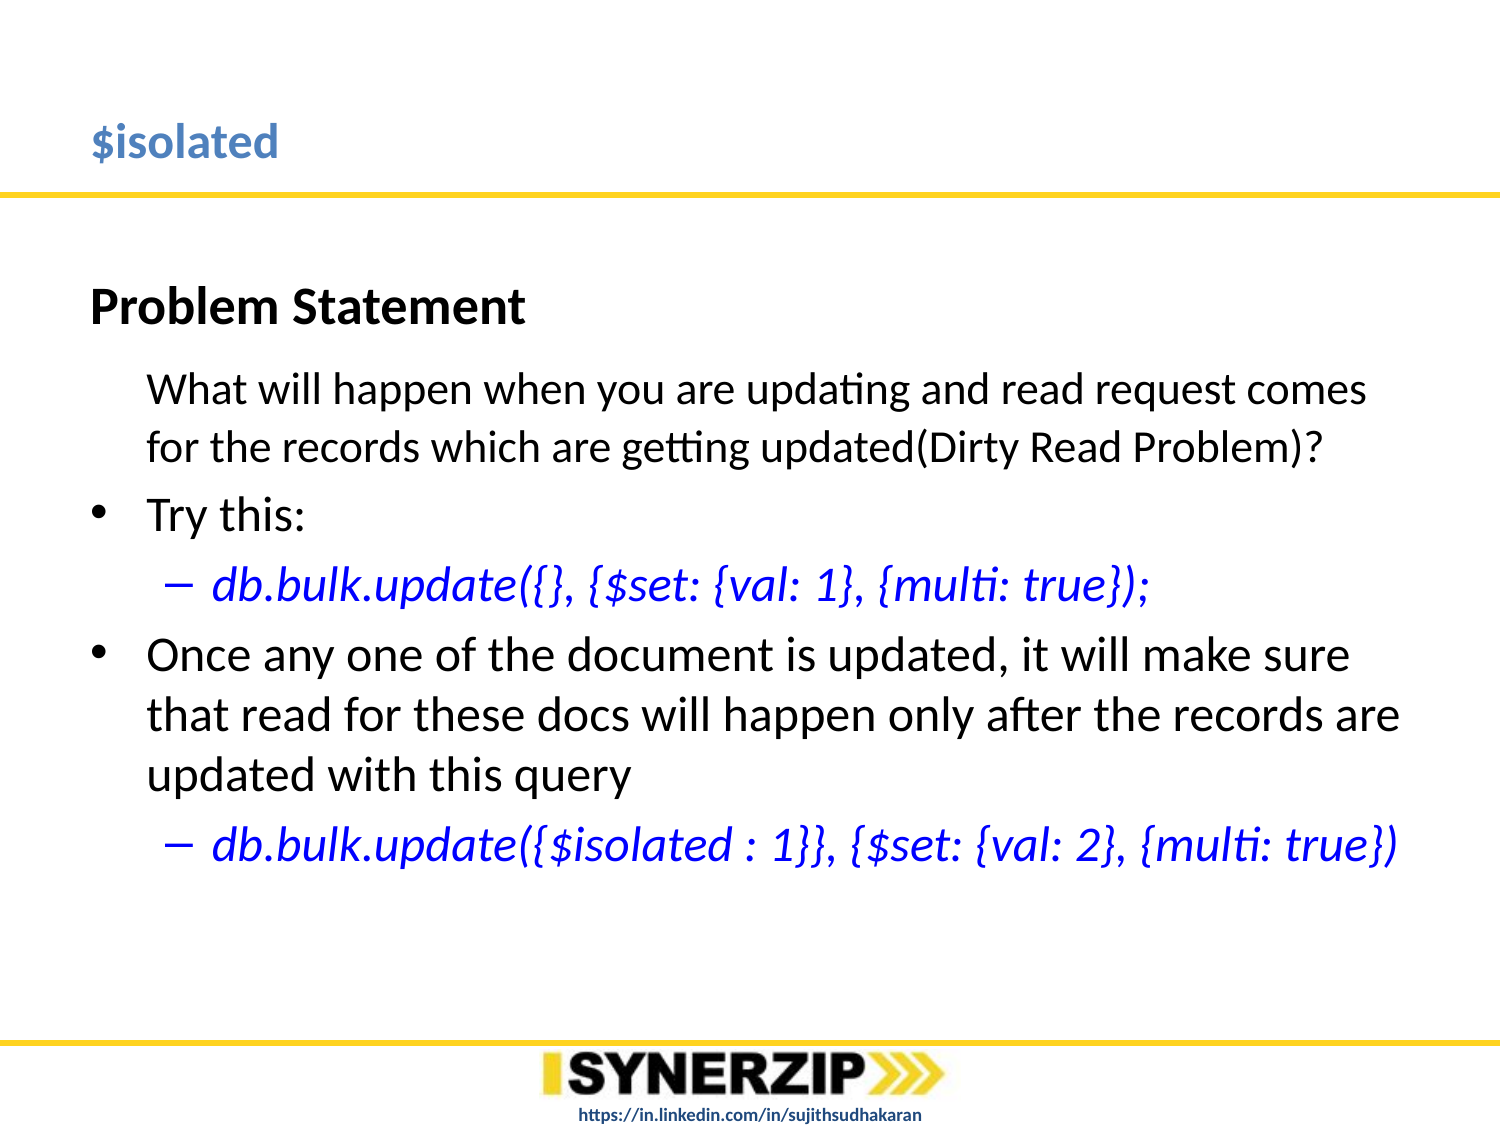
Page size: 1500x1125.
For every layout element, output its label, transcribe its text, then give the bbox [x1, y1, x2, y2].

list Problem Statement What will happen when you are updating and read request comes for the records which are getting updated(Dirty Read Problem)? Try this: db.bulk.update({}, {$set: {val: 1}, {multi: true}); Once any one of the document is updated, it will make sure that read for these docs will happen only after the records are updated with this query db.bulk.update({$isolated : 1}}, {$set: {val: 2}, {multi: true}) [75, 262, 1425, 1005]
title $isolated [75, 45, 1425, 233]
picture [539, 1049, 961, 1090]
text_box https://in.linkedin.com/in/sujithsudhakaran [500, 1090, 1000, 1125]
